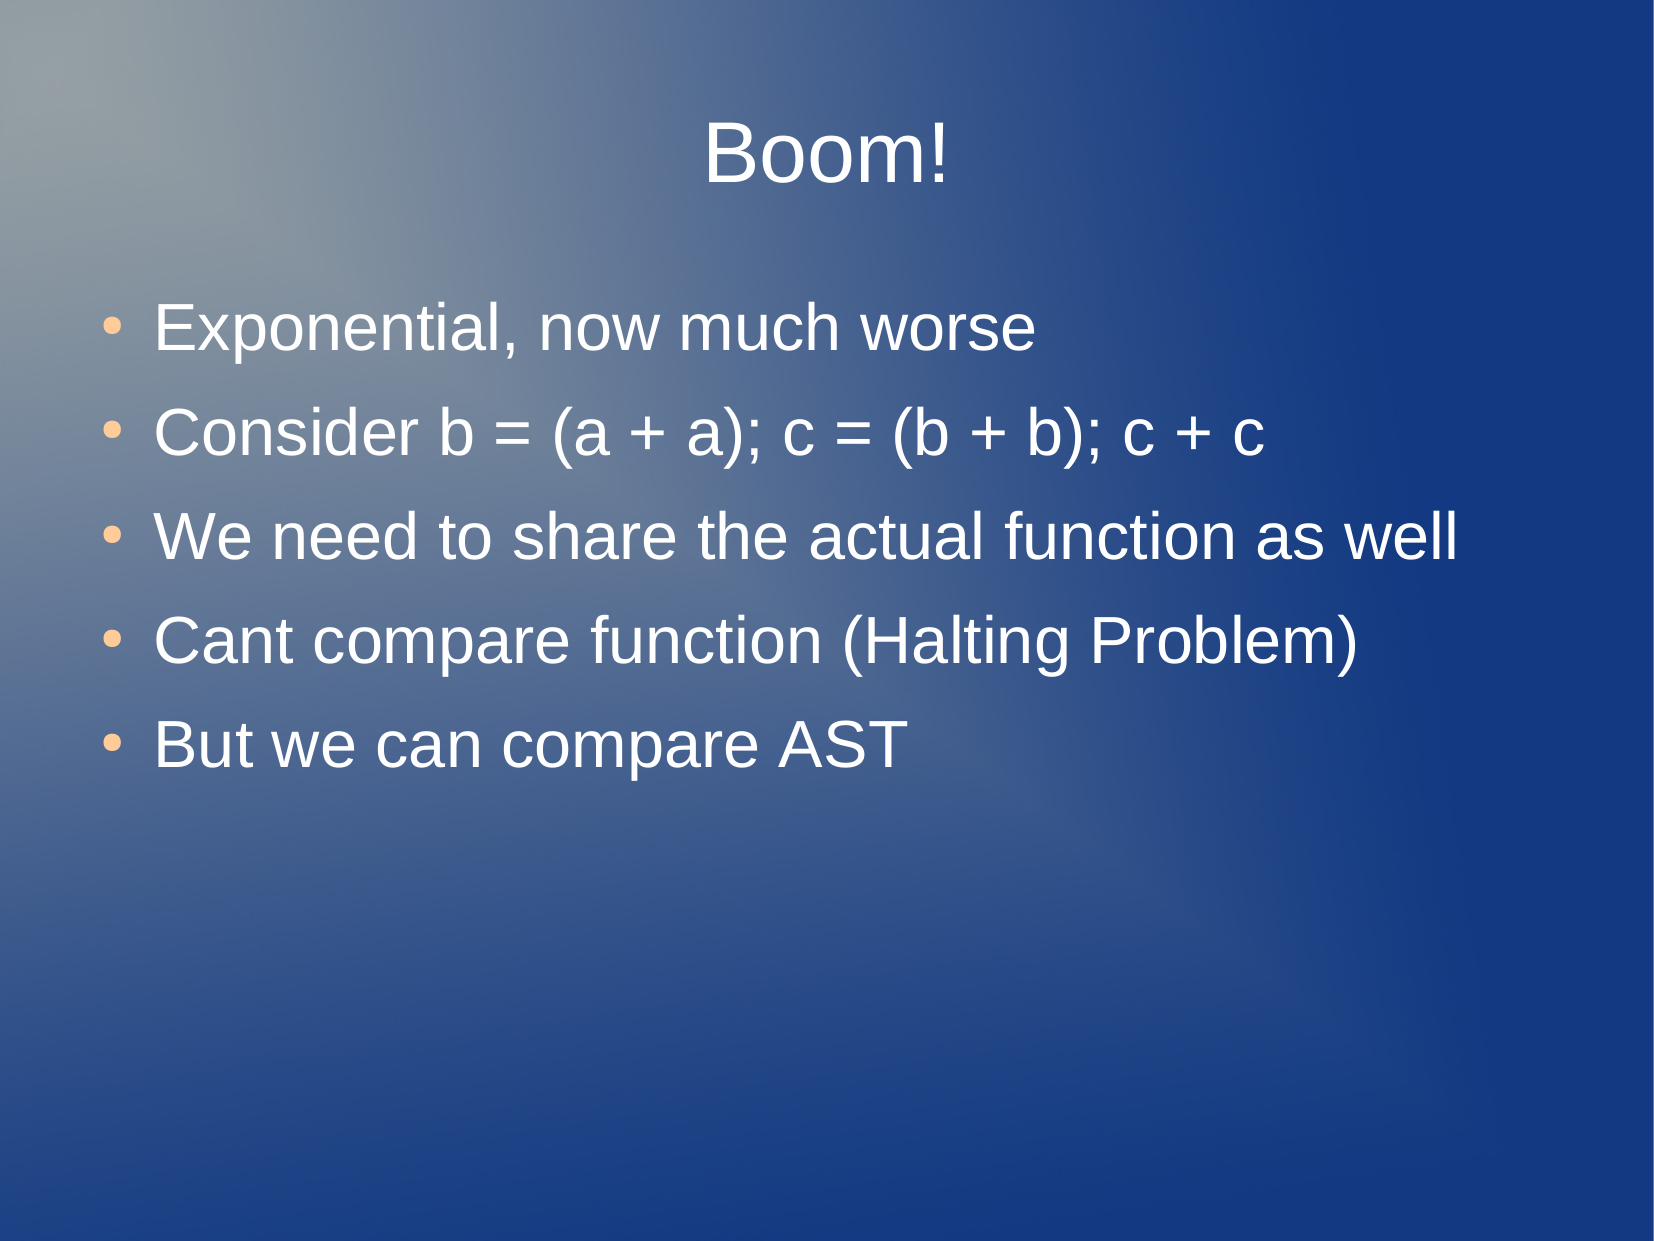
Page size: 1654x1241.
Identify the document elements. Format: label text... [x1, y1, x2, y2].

picture [0, 0, 1654, 1241]
list Exponential, now much worse Consider b = (a + a); c = (b + b); c + c We need to share the actual function as well Cant compare function (Halting Problem) But we can compare AST [82, 290, 1571, 1109]
title Boom! [82, 49, 1571, 257]
